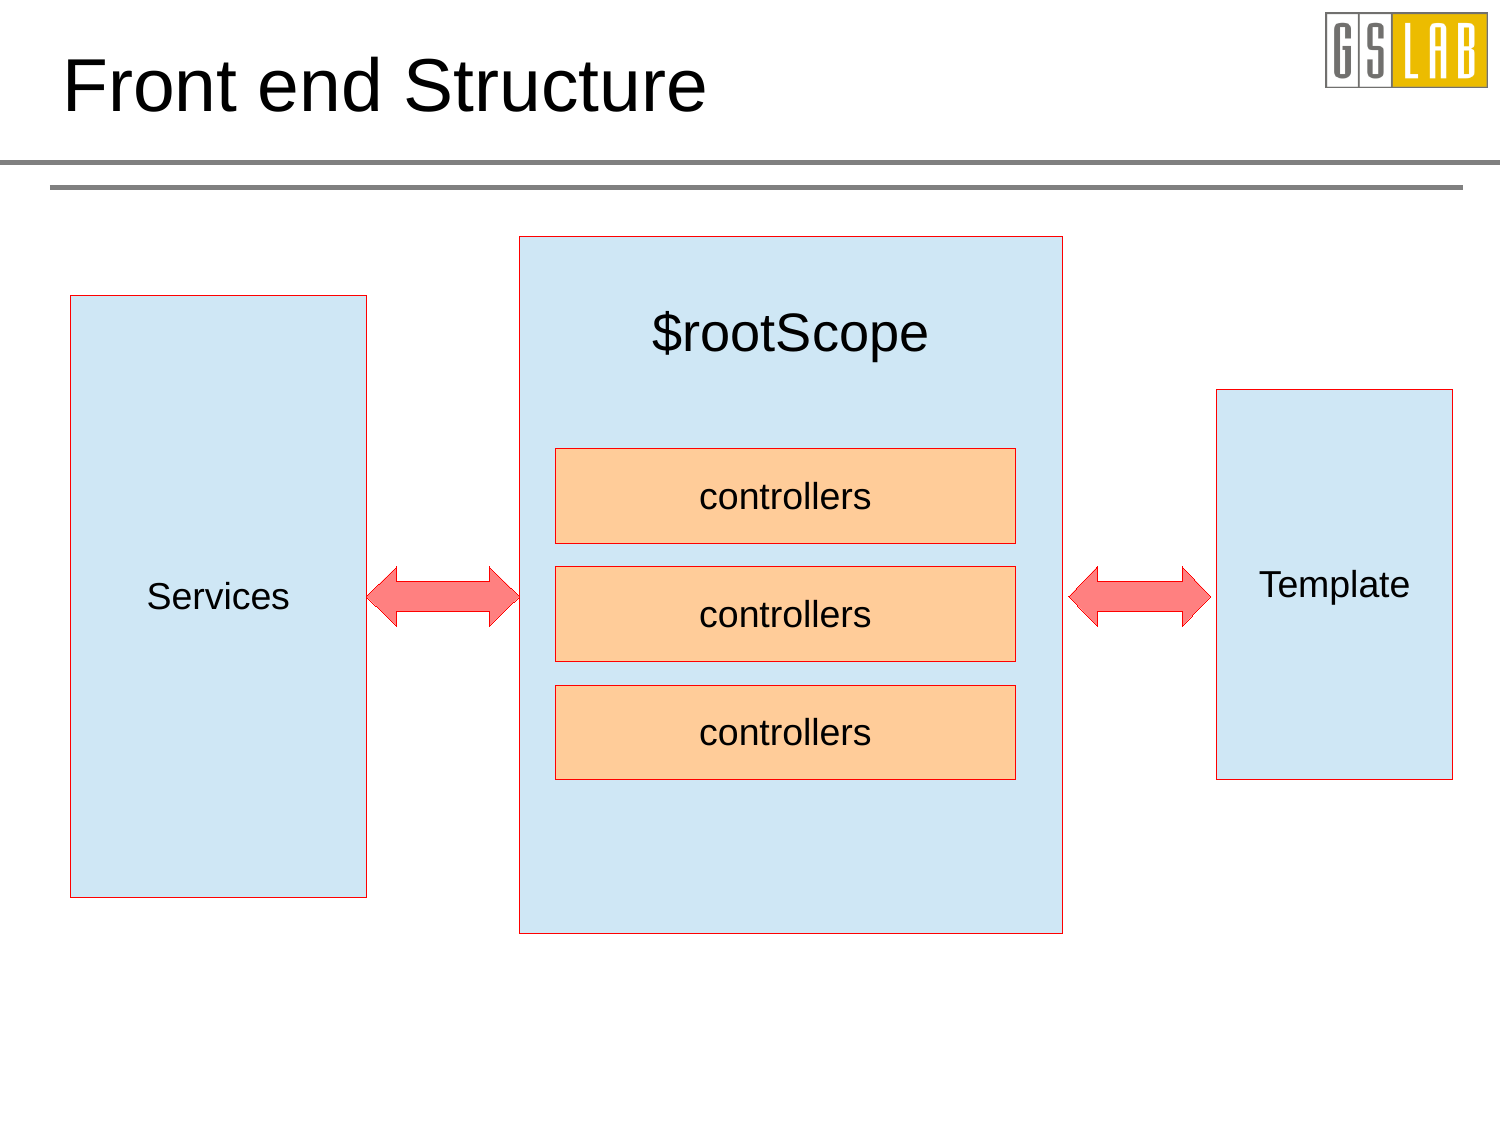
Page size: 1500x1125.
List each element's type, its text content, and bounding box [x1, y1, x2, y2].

text_box $rootScope [519, 236, 1063, 934]
picture [1325, 12, 1488, 88]
text_box controllers [555, 566, 1016, 662]
text_box controllers [555, 685, 1016, 780]
text_box [1068, 566, 1211, 627]
title Front end Structure [62, 32, 1413, 138]
text_box Template [1216, 389, 1453, 780]
text_box [366, 566, 520, 627]
text_box controllers [555, 448, 1016, 544]
text_box Services [70, 295, 367, 898]
